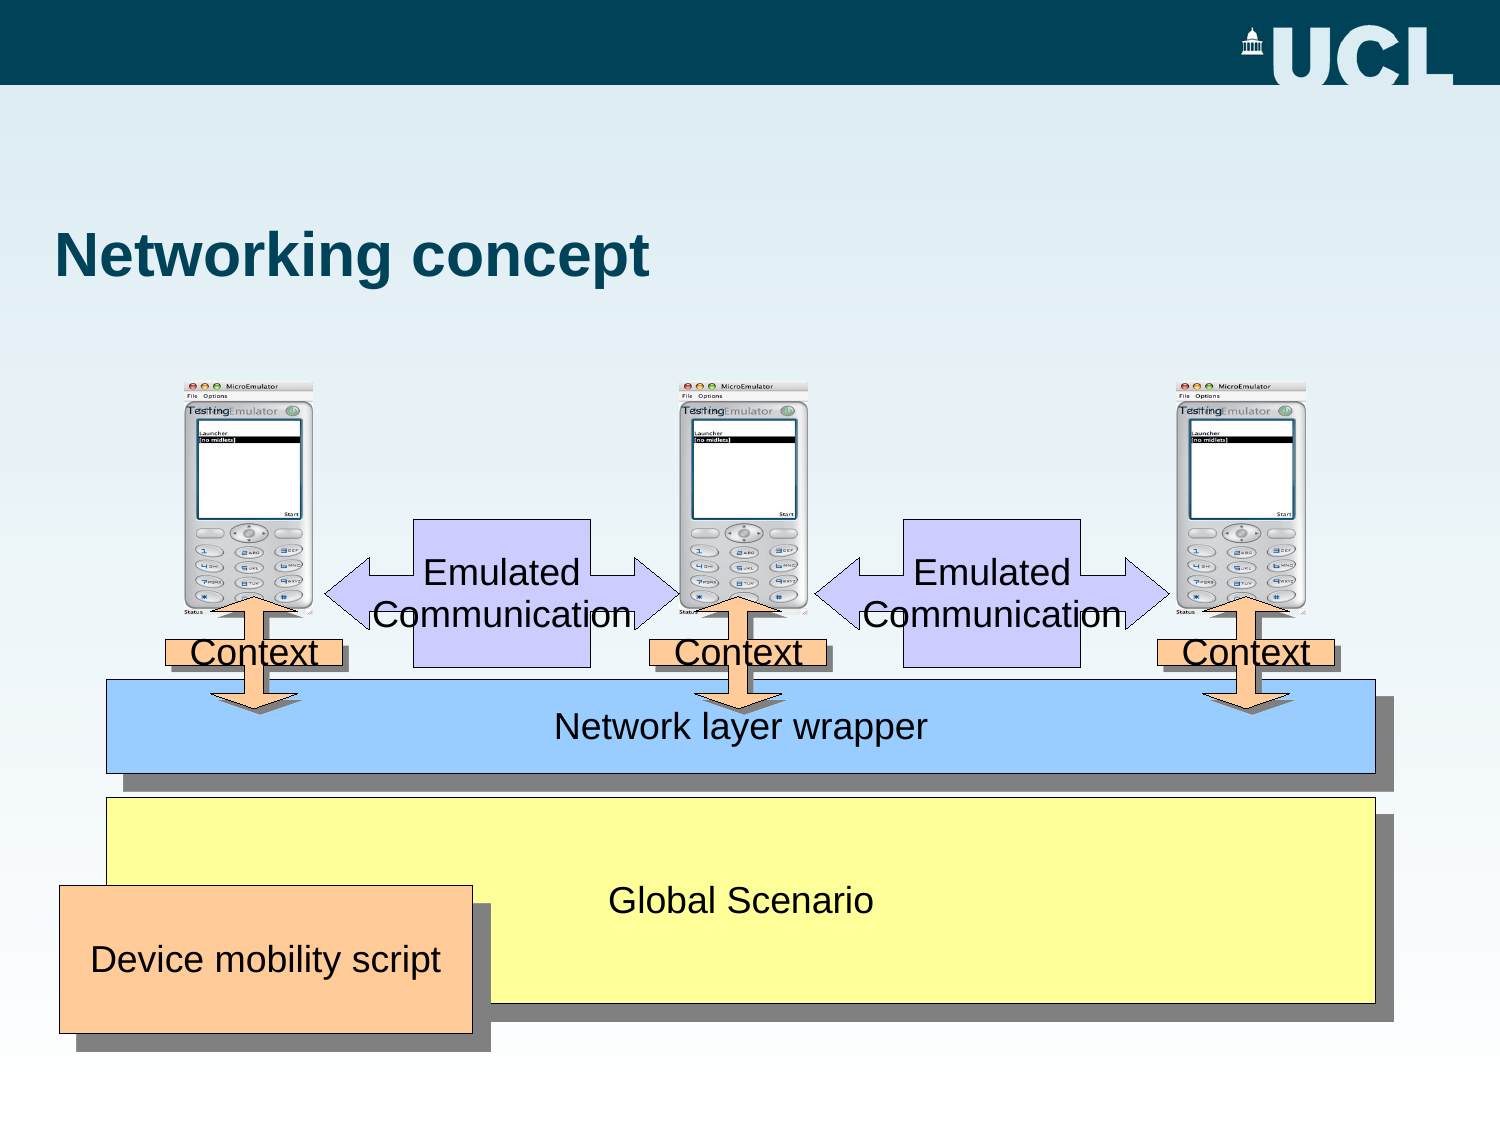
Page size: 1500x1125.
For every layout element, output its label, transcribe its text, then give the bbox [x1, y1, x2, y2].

picture [1409, 28, 1453, 85]
picture [679, 381, 808, 615]
text_box Emulated Communication [814, 519, 1170, 668]
text_box Context [649, 596, 827, 709]
picture [1176, 381, 1306, 615]
text_box Context [1157, 596, 1335, 709]
title Networking concept [54, 148, 1447, 362]
picture [1338, 25, 1398, 85]
picture [1240, 28, 1263, 55]
text_box Device mobility script [59, 885, 473, 1034]
text_box Network layer wrapper [106, 679, 1376, 774]
text_box Context [165, 596, 343, 709]
text_box Global Scenario [106, 797, 1376, 1004]
text_box Emulated Communication [324, 519, 680, 668]
picture [184, 381, 313, 615]
picture [1274, 28, 1330, 85]
